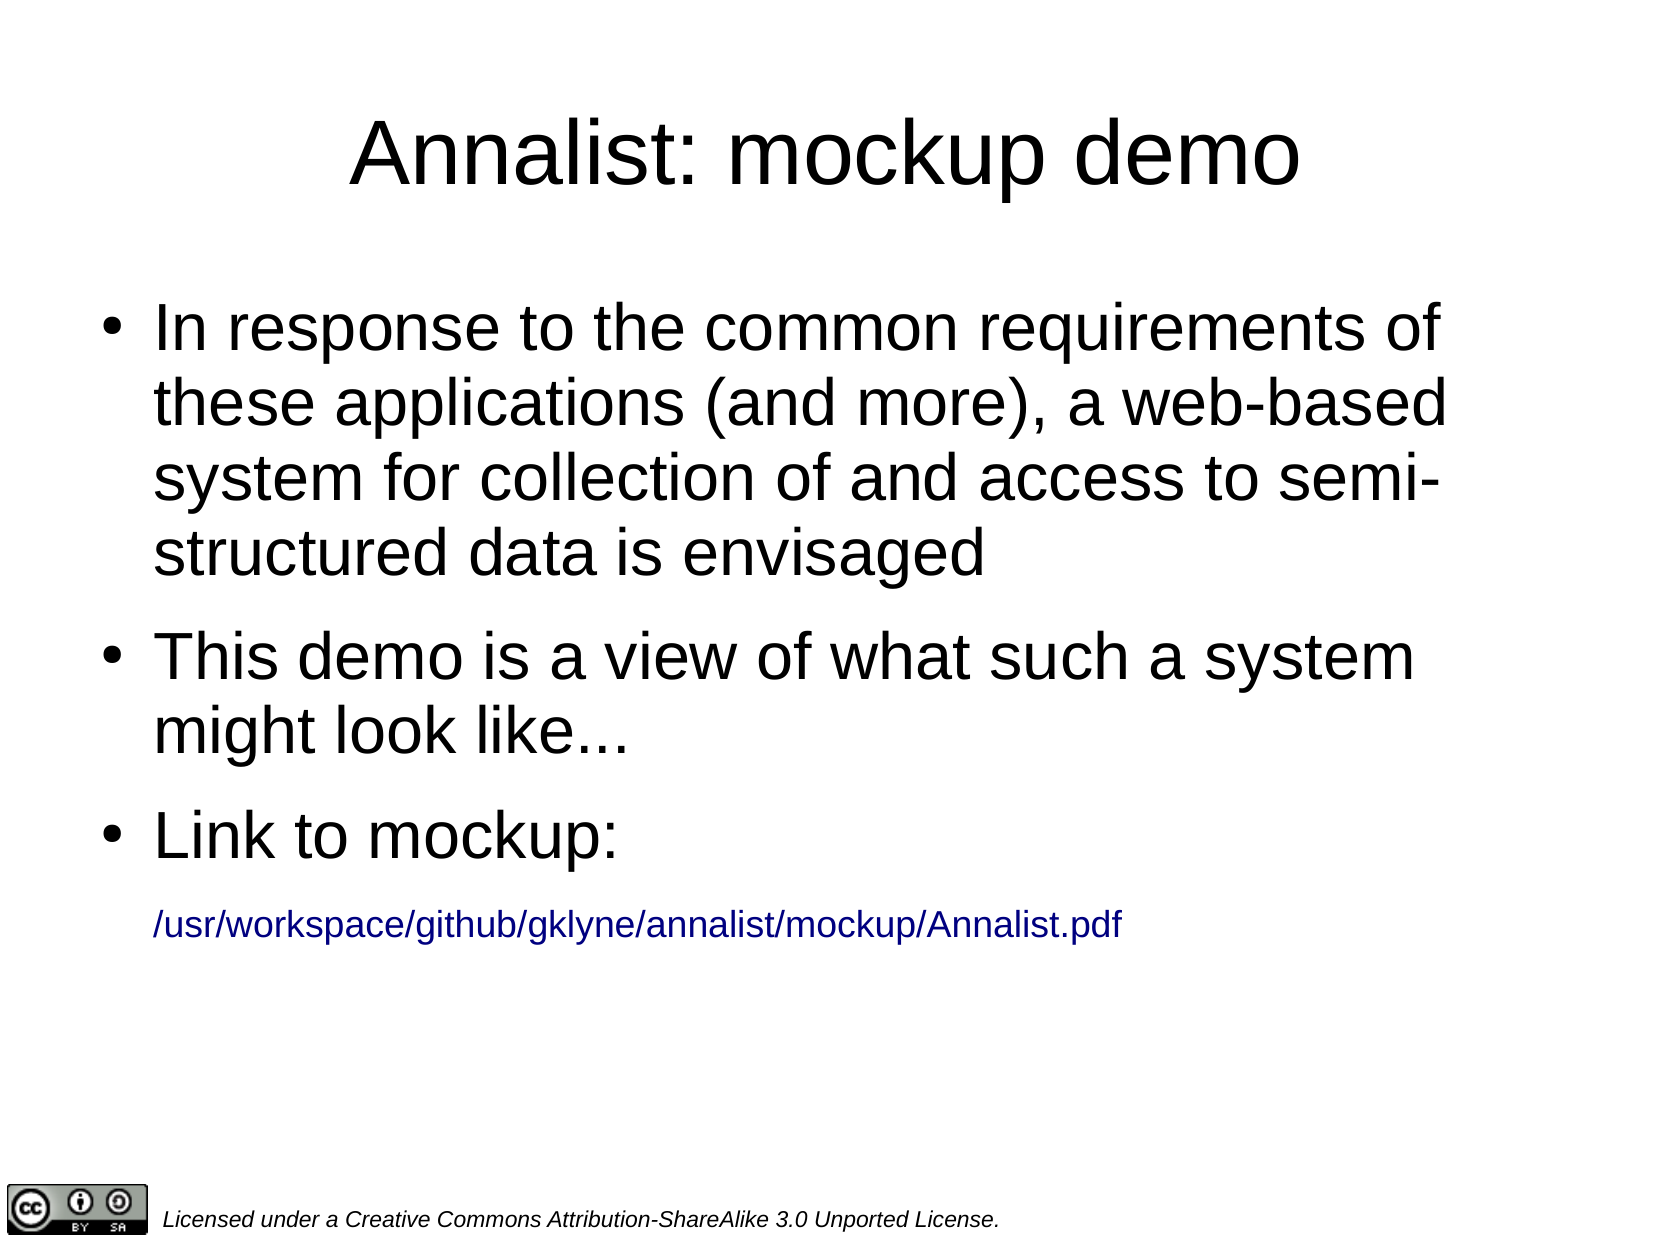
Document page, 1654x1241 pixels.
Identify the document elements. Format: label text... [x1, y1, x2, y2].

list In response to the common requirements of these applications (and more), a web-based system for collection of and access to semi-structured data is envisaged This demo is a view of what such a system might look like... Link to mockup: [82, 290, 1538, 1010]
text_box /usr/workspace/github/gklyne/annalist/mockup/Annalist.pdf [138, 895, 1341, 966]
title Annalist: mockup demo [82, 49, 1571, 257]
picture [7, 1184, 148, 1235]
